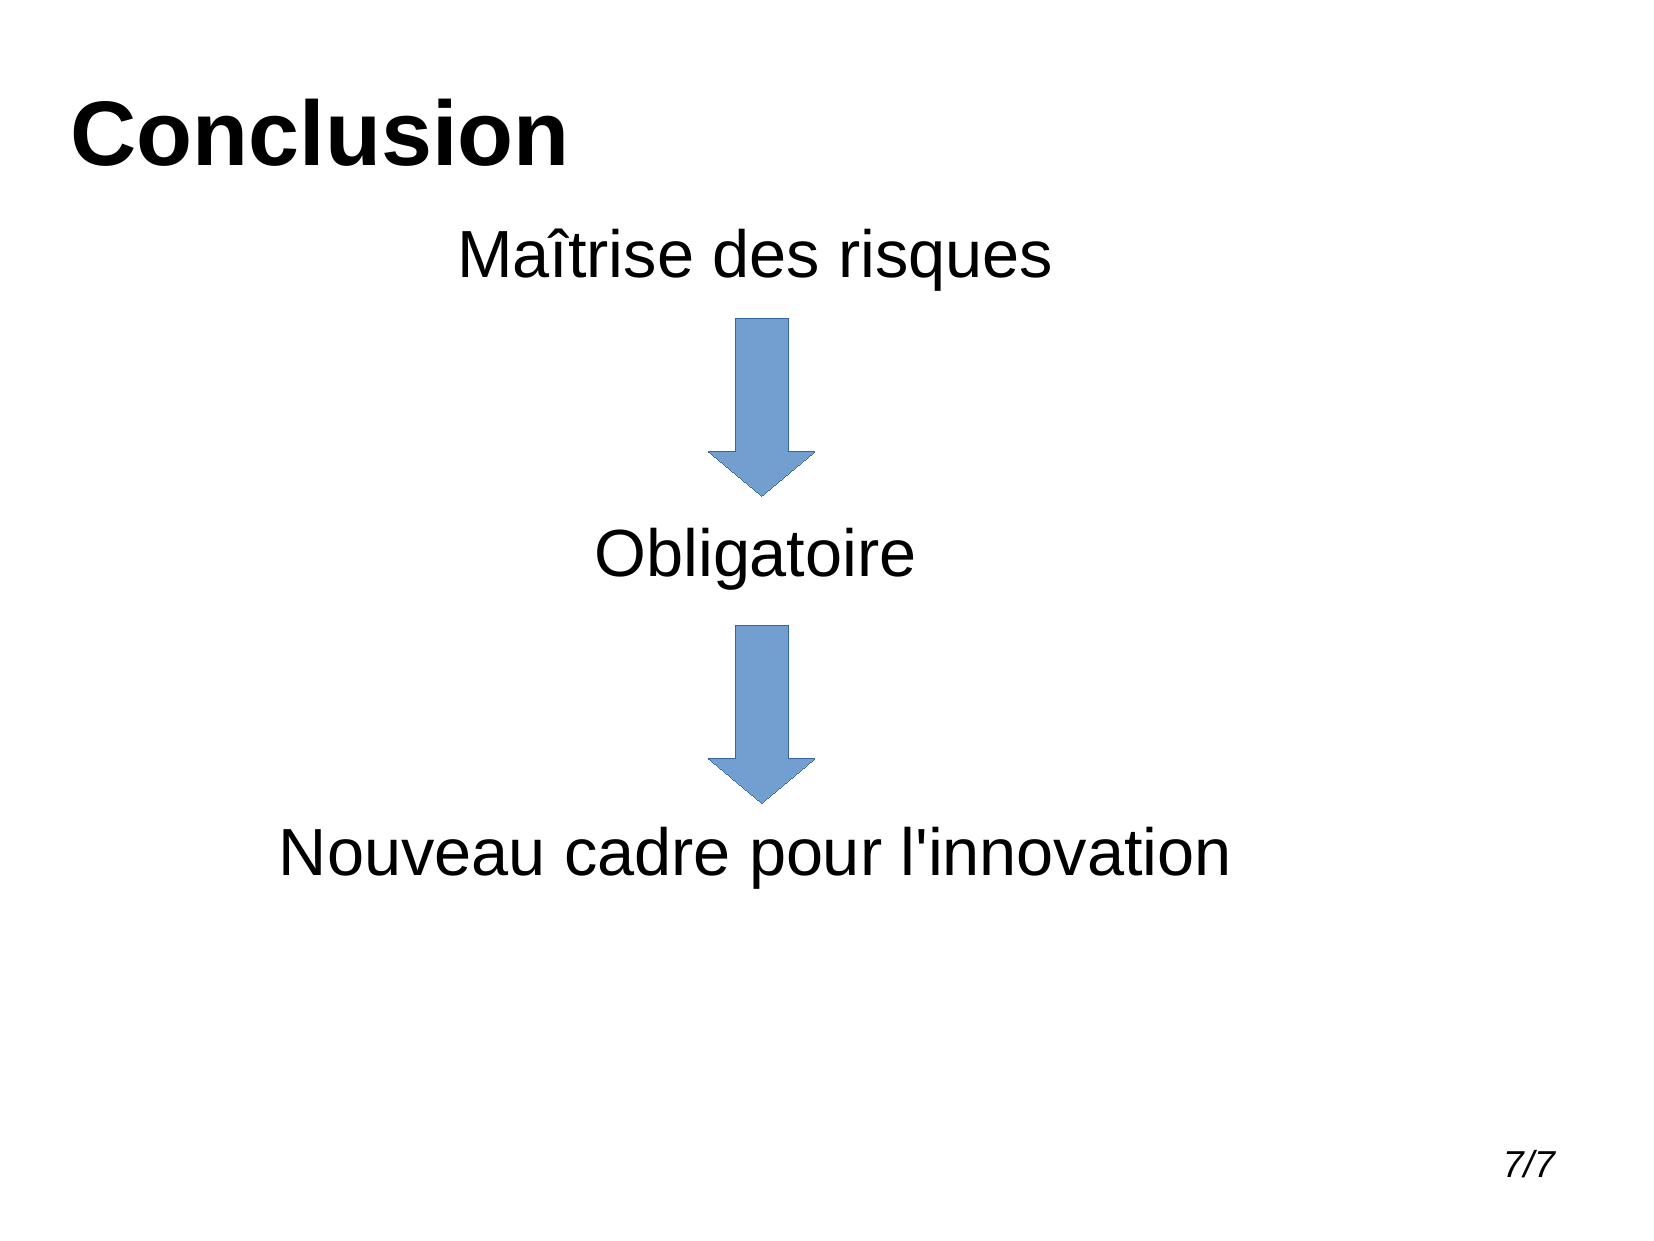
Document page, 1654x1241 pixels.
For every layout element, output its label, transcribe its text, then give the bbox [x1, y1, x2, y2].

text_box [708, 625, 815, 804]
title Conclusion [70, 82, 1560, 390]
text_box 7/7 [1488, 1136, 1570, 1193]
text_box Maîtrise des risques Obligatoire Nouveau cadre pour l'innovation [264, 209, 1252, 898]
text_box [708, 318, 815, 497]
